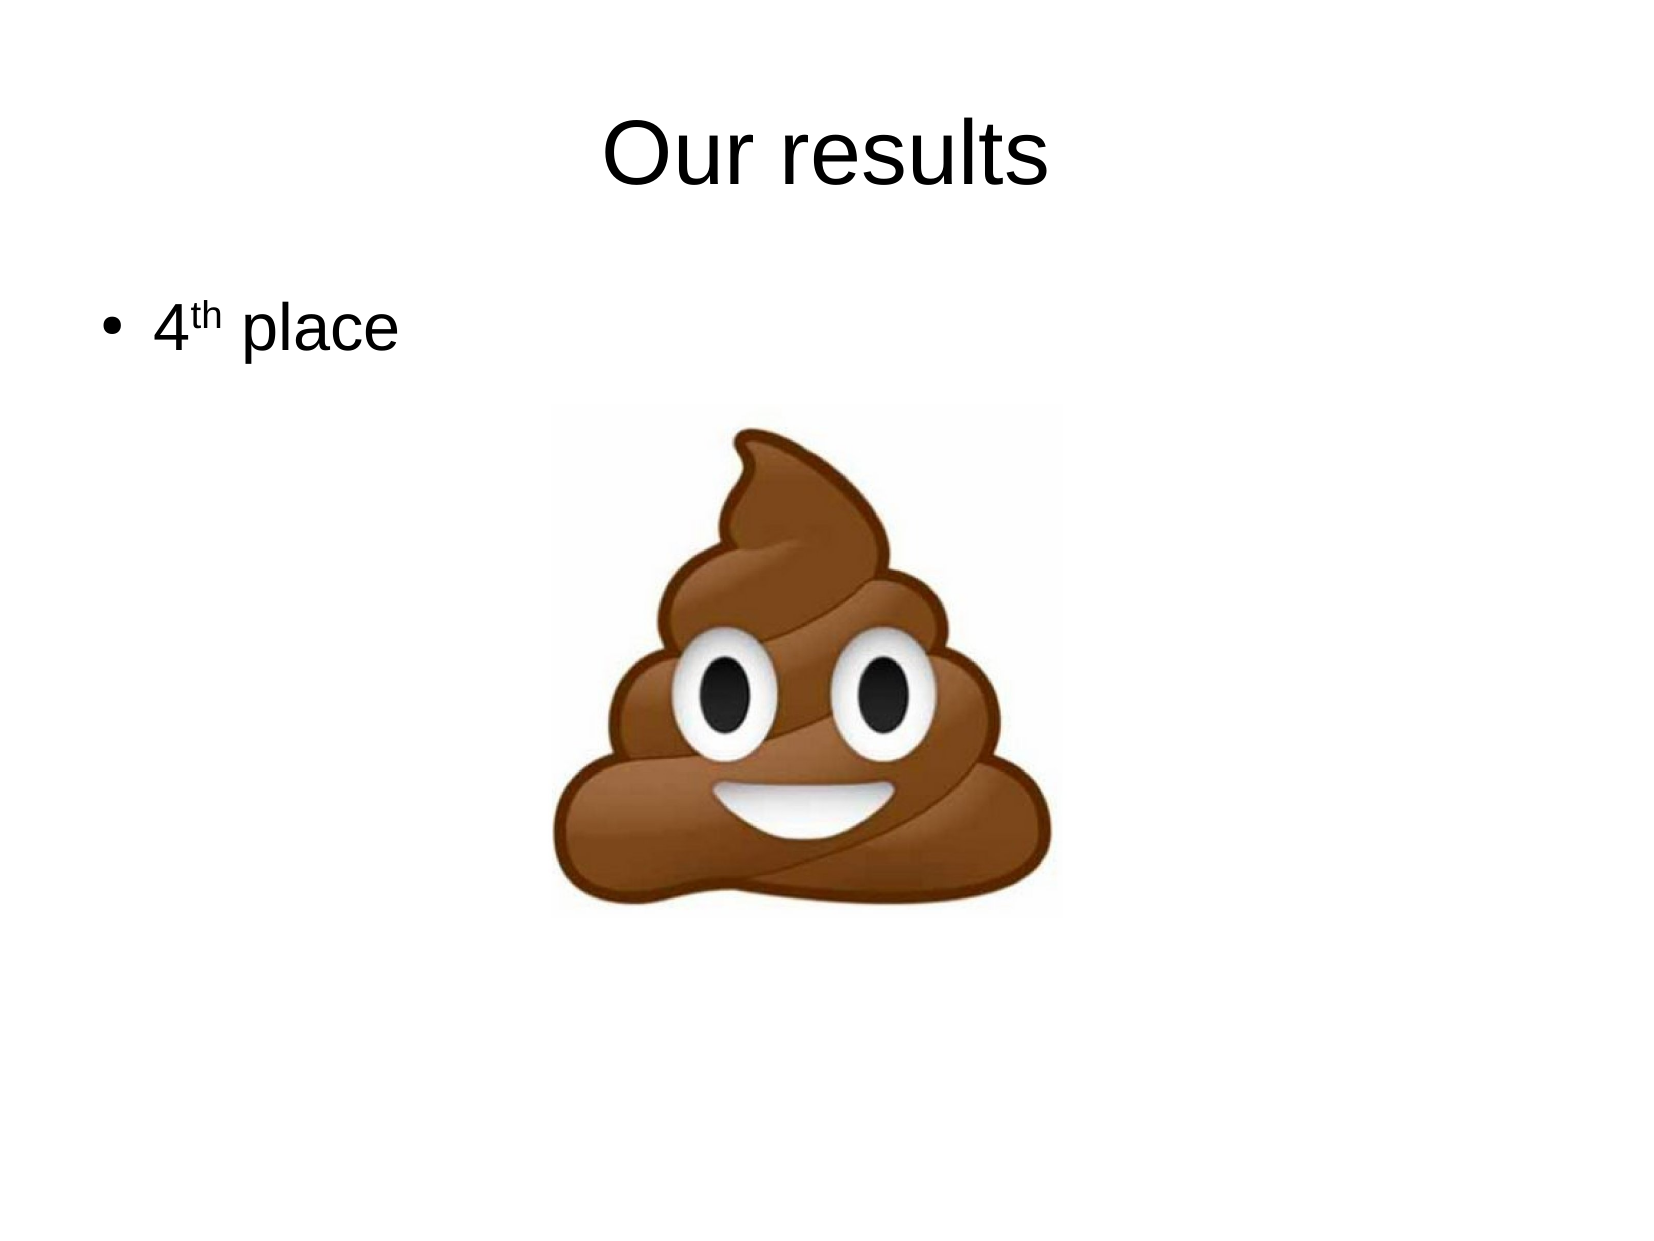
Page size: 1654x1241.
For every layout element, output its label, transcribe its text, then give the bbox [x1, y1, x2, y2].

list 4th place [82, 290, 1571, 1010]
picture [293, 404, 1321, 919]
title Our results [82, 49, 1571, 257]
